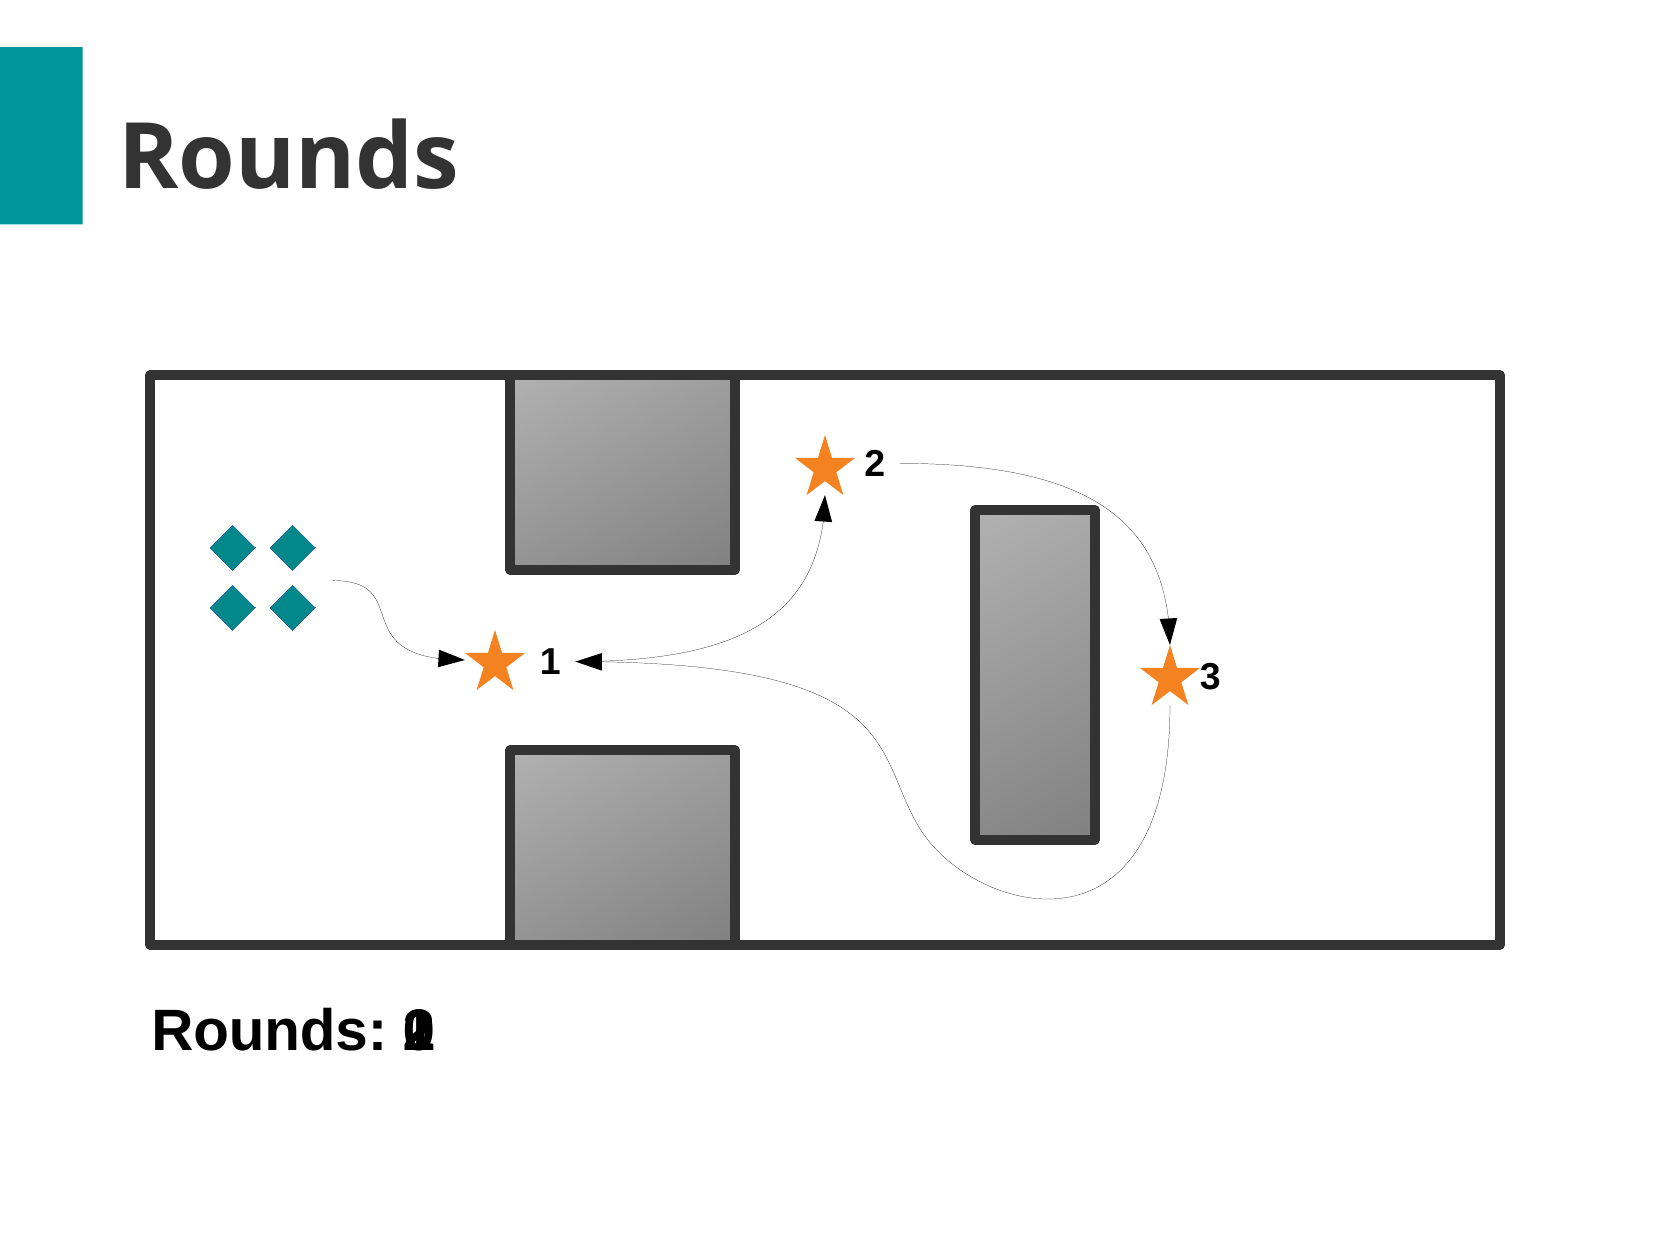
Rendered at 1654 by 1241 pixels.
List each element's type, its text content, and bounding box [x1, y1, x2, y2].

text_box 2 [849, 435, 901, 492]
text_box [270, 525, 316, 571]
title Rounds [118, 49, 1571, 257]
text_box [510, 750, 736, 946]
text_box [510, 375, 736, 571]
text_box 2 [387, 990, 451, 1070]
text_box 3 [1185, 648, 1236, 706]
text_box [270, 585, 316, 631]
text_box [1140, 646, 1185, 706]
text_box Rounds: [136, 990, 387, 1070]
text_box [465, 630, 525, 691]
text_box [210, 525, 256, 571]
text_box [210, 585, 256, 631]
text_box [975, 510, 1096, 841]
text_box 1 [525, 633, 576, 691]
text_box [795, 435, 849, 496]
